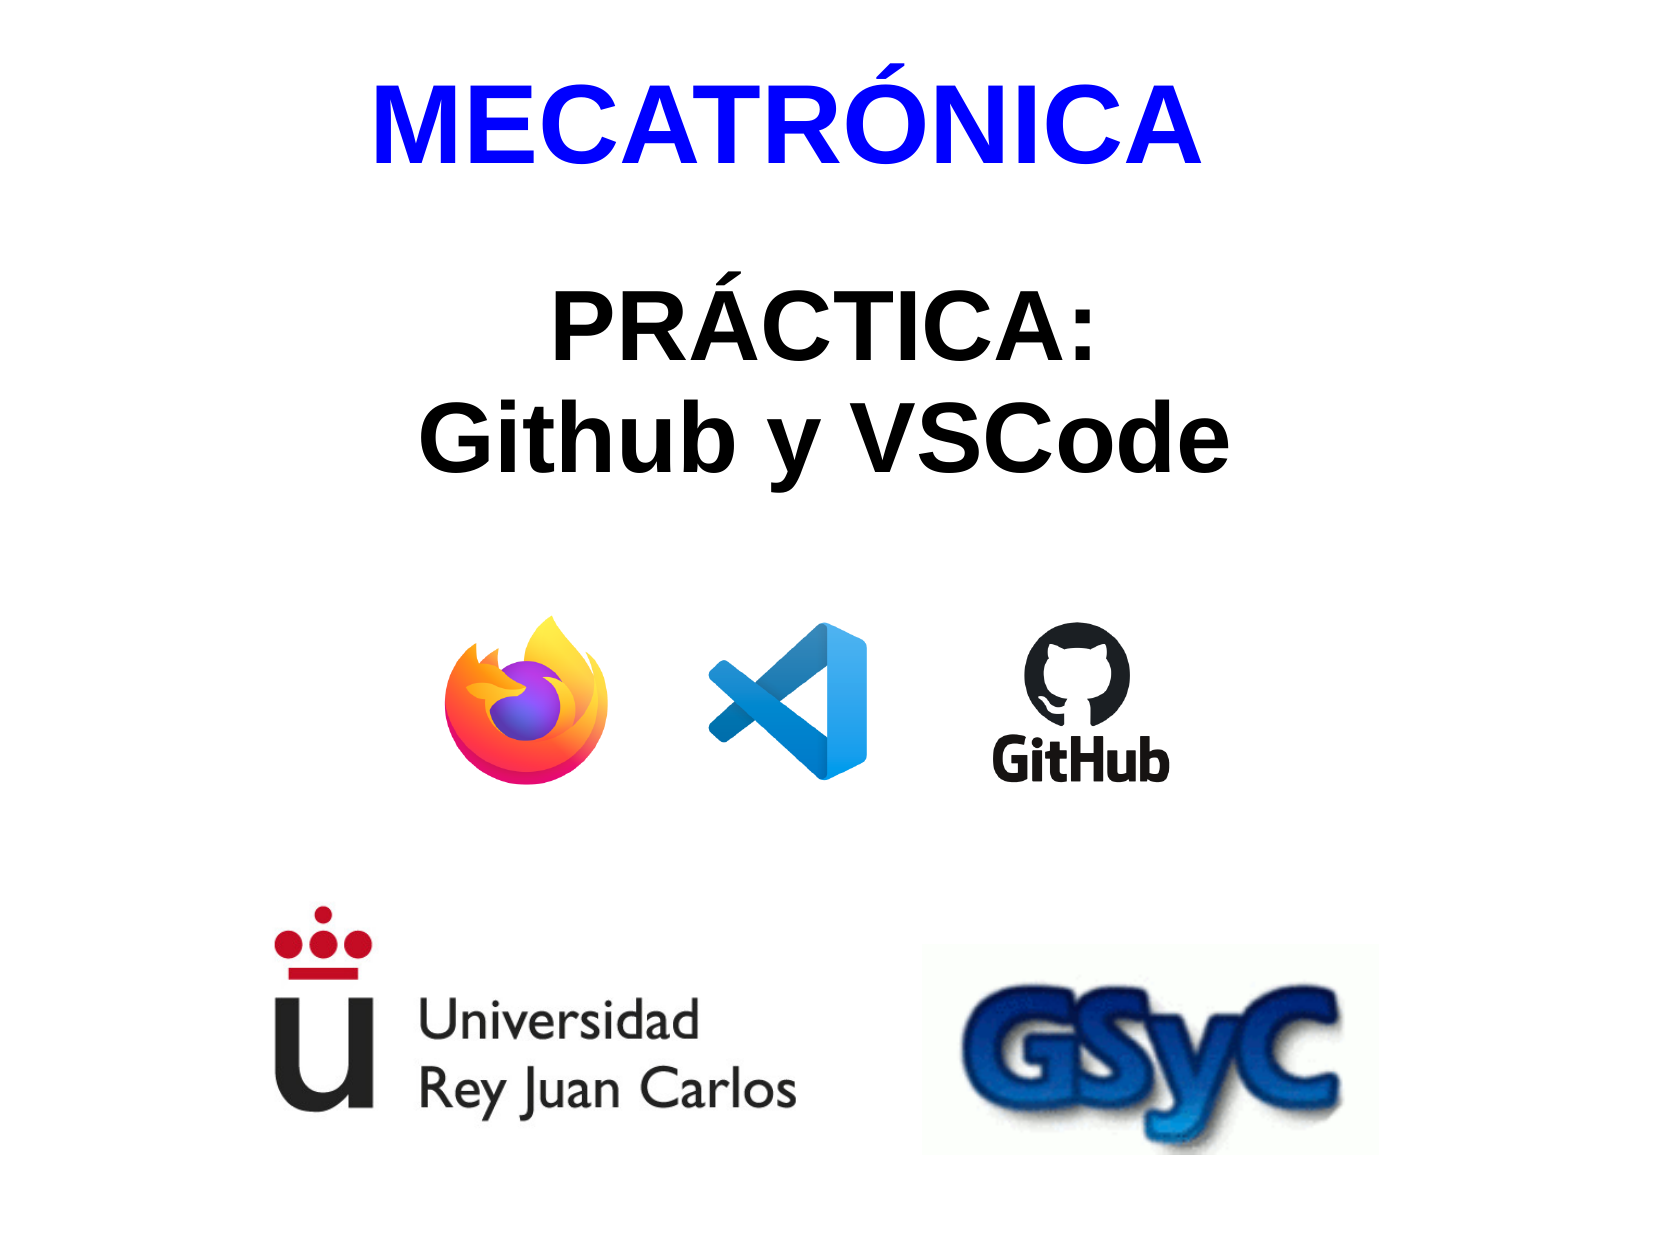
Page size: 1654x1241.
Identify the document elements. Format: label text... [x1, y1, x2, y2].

title MECATRÓNICA [45, 39, 1531, 211]
title PRÁCTICA: Github y VSCode [150, 270, 1501, 494]
picture [922, 944, 1379, 1156]
picture [240, 884, 824, 1141]
picture [375, 581, 1208, 841]
